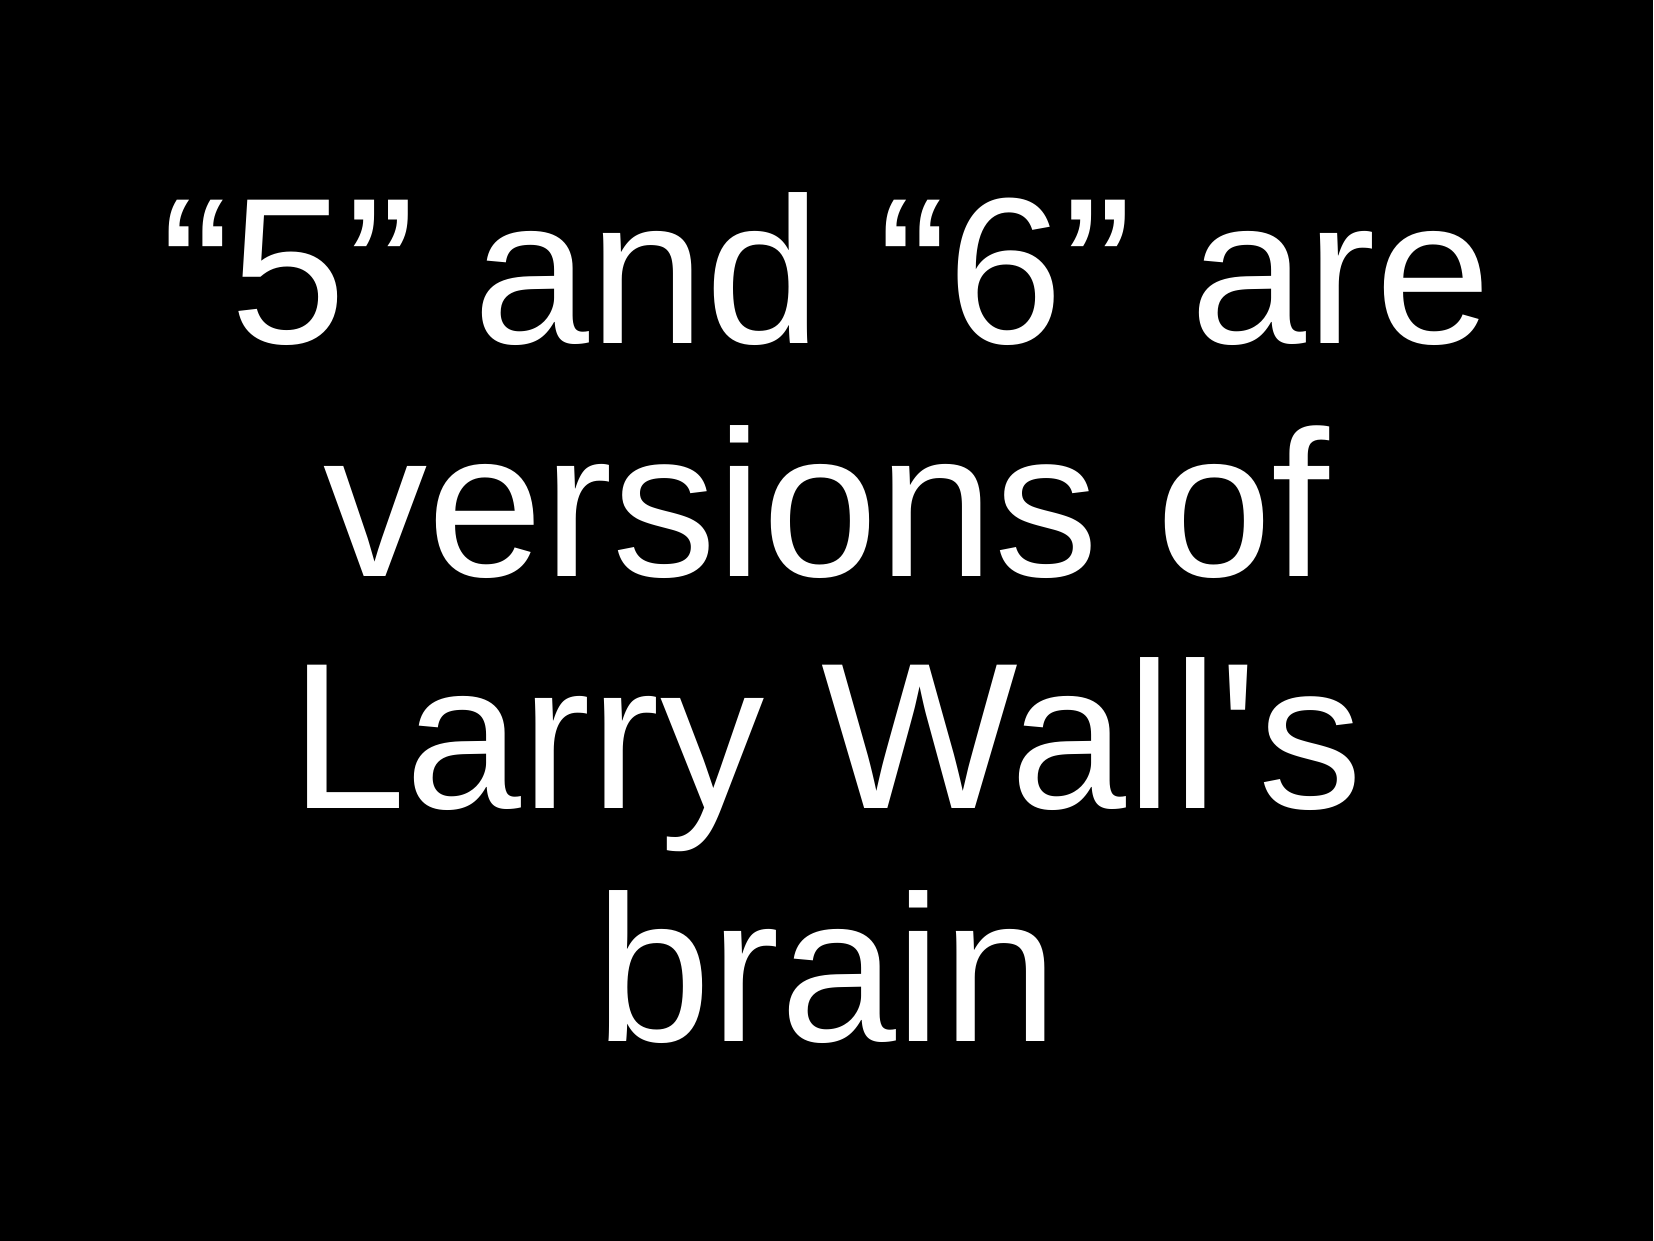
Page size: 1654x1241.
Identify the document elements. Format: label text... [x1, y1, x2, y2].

title “5” and “6” are versions of Larry Wall's brain [82, 101, 1571, 1140]
